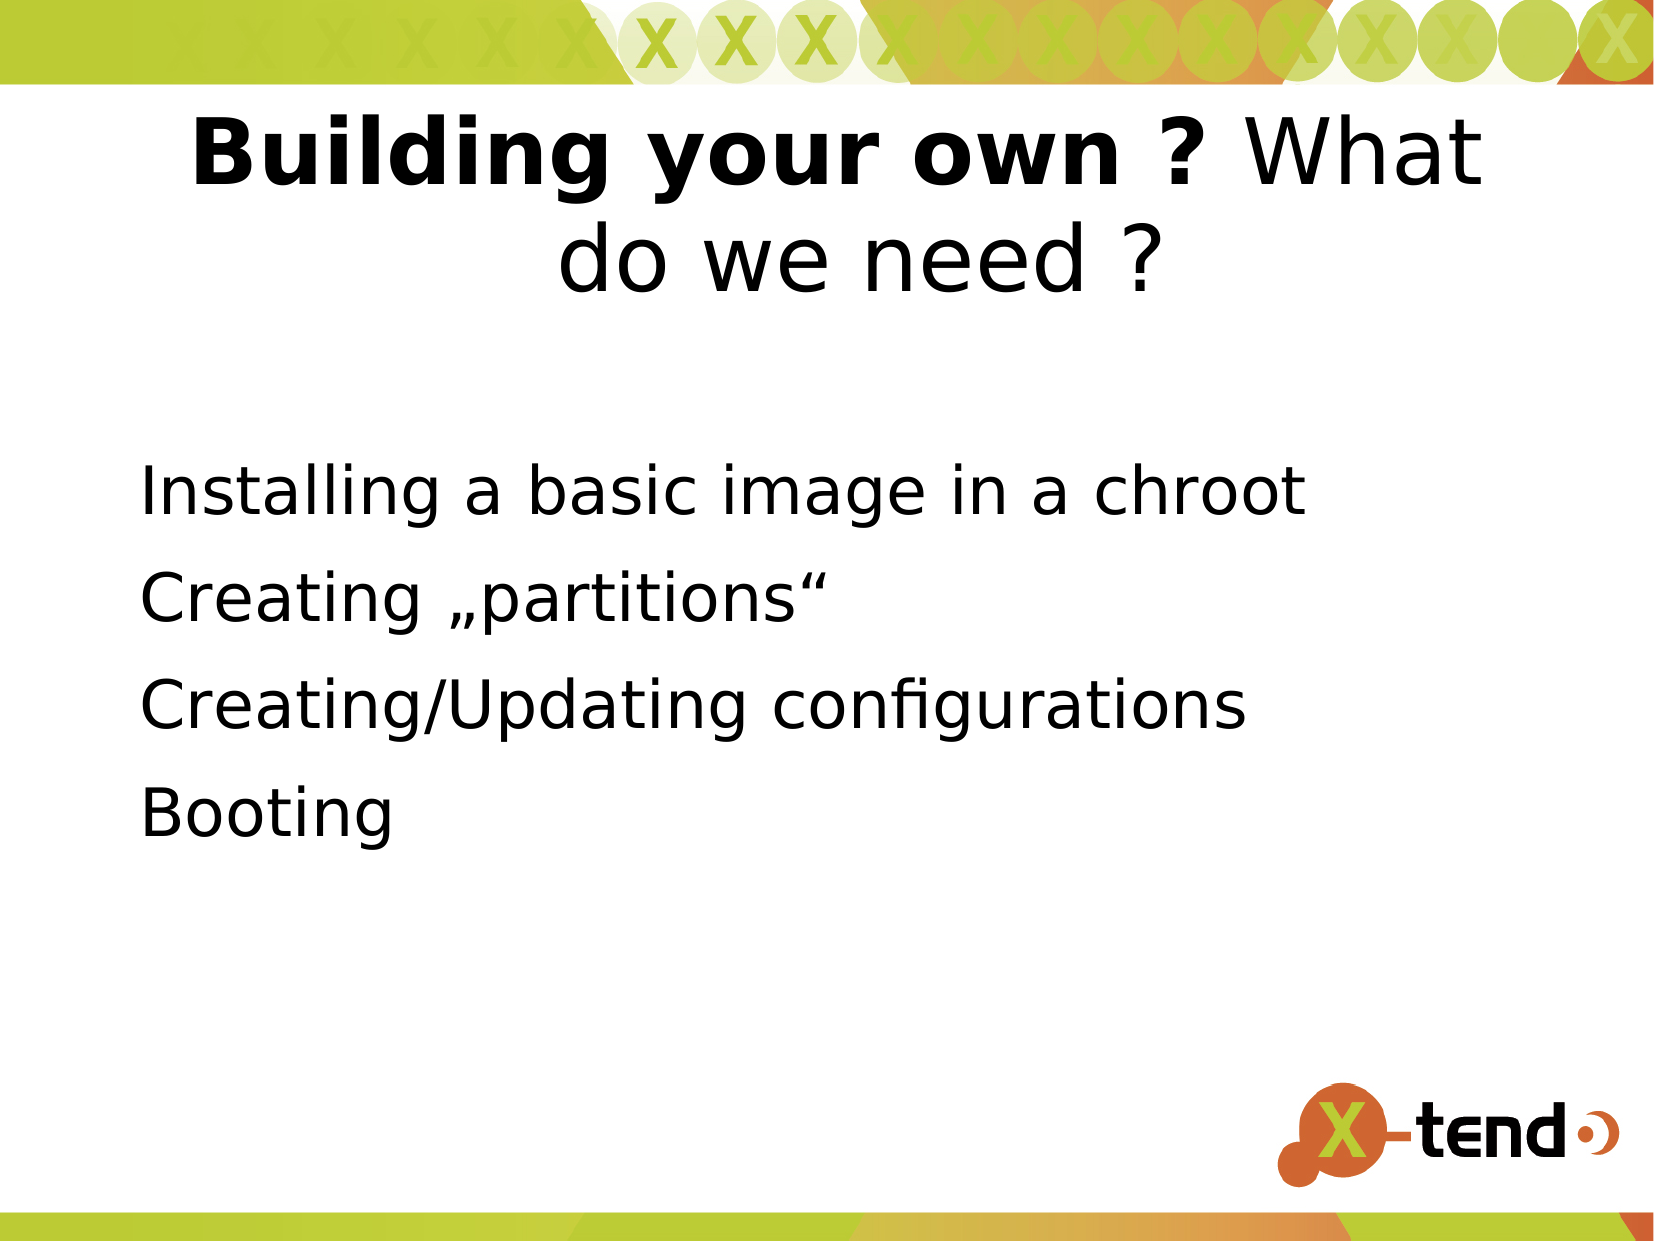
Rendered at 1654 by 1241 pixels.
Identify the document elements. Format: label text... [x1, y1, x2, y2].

list Installing a basic image in a chroot Creating „partitions“ Creating/Updating configurations Booting [121, 344, 1534, 1127]
picture [0, 0, 1654, 1241]
title Building your own ? What do we need ? [121, 99, 1534, 314]
